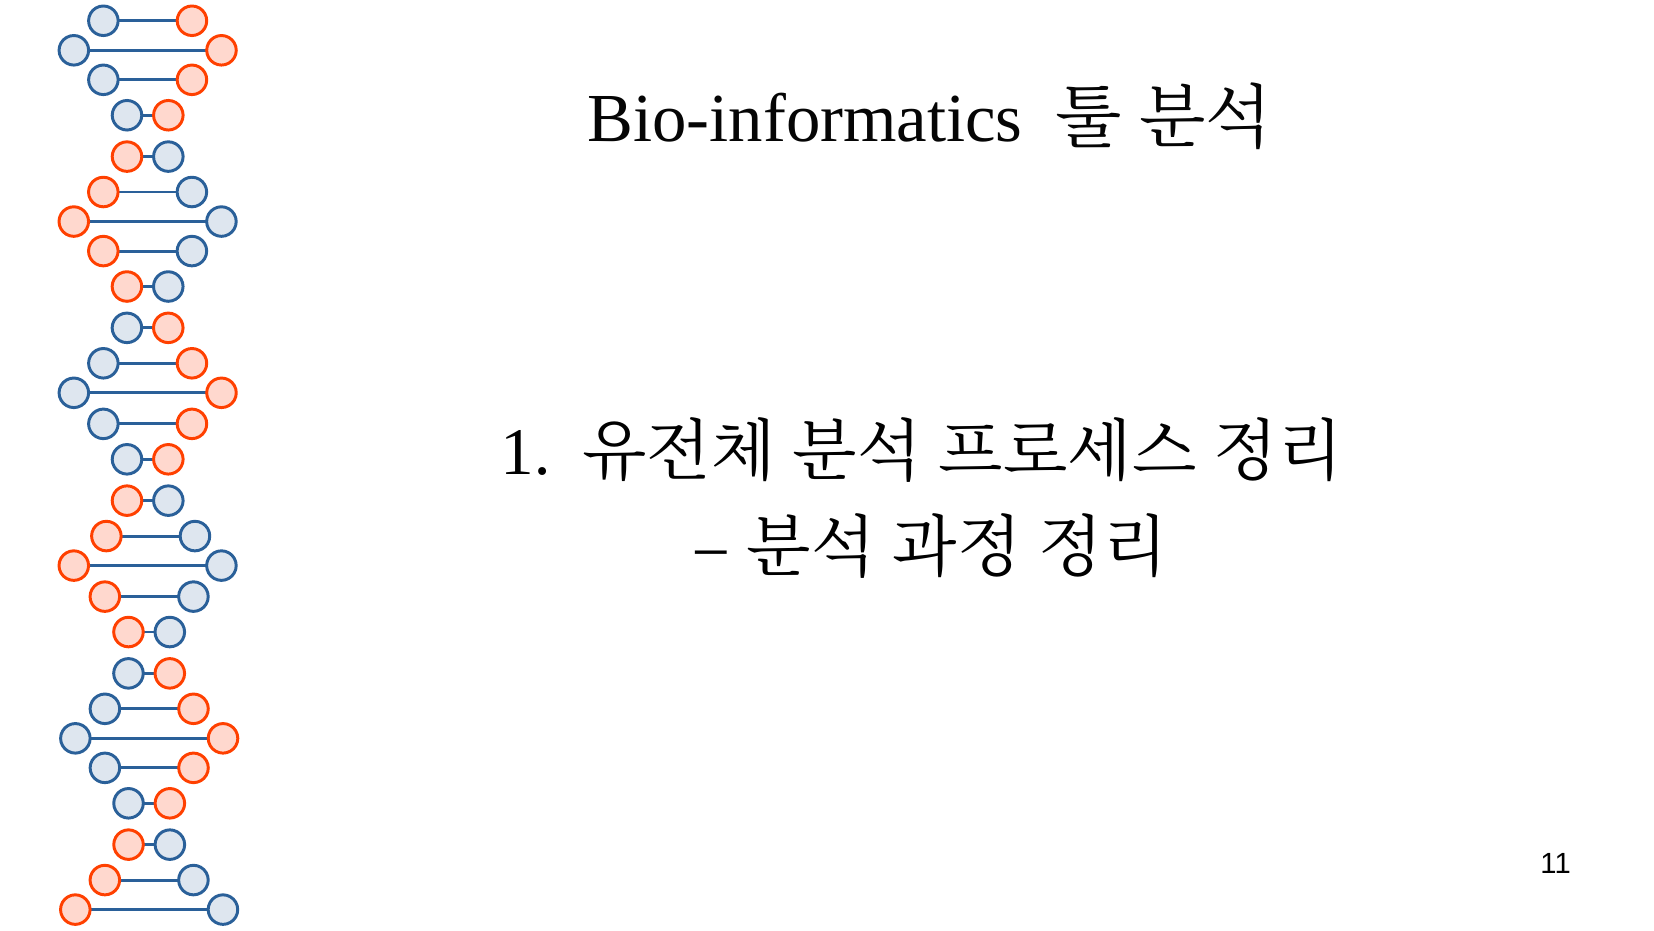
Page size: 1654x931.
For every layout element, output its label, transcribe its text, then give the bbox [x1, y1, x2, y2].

subtitle 1. 유전체 분석 프로세스 정리 – 분석 과정 정리 [265, 224, 1595, 764]
title Bio-informatics 툴 분석 [265, 35, 1595, 189]
